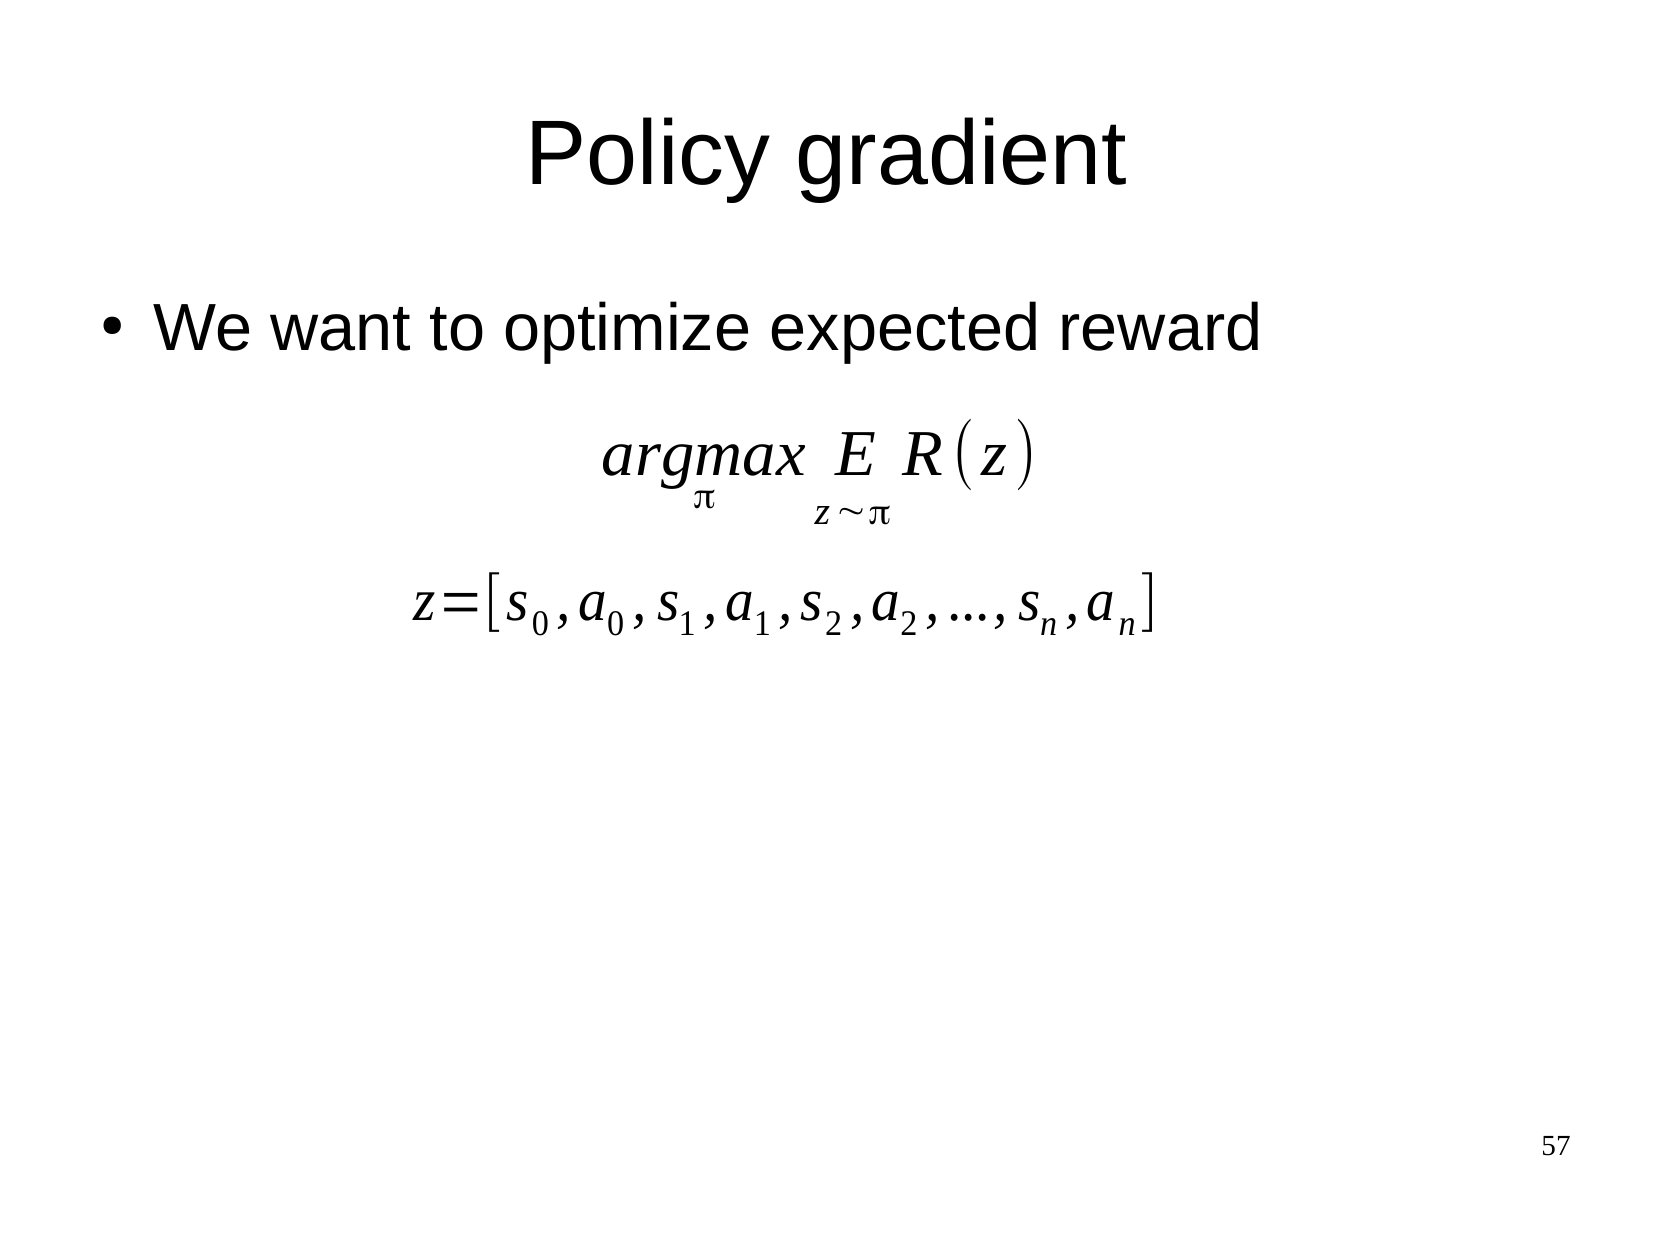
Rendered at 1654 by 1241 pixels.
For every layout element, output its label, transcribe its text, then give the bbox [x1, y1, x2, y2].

list We want to optimize expected reward [82, 290, 1571, 1010]
chart [585, 414, 1052, 533]
chart [395, 567, 1170, 644]
title Policy gradient [82, 49, 1571, 257]
